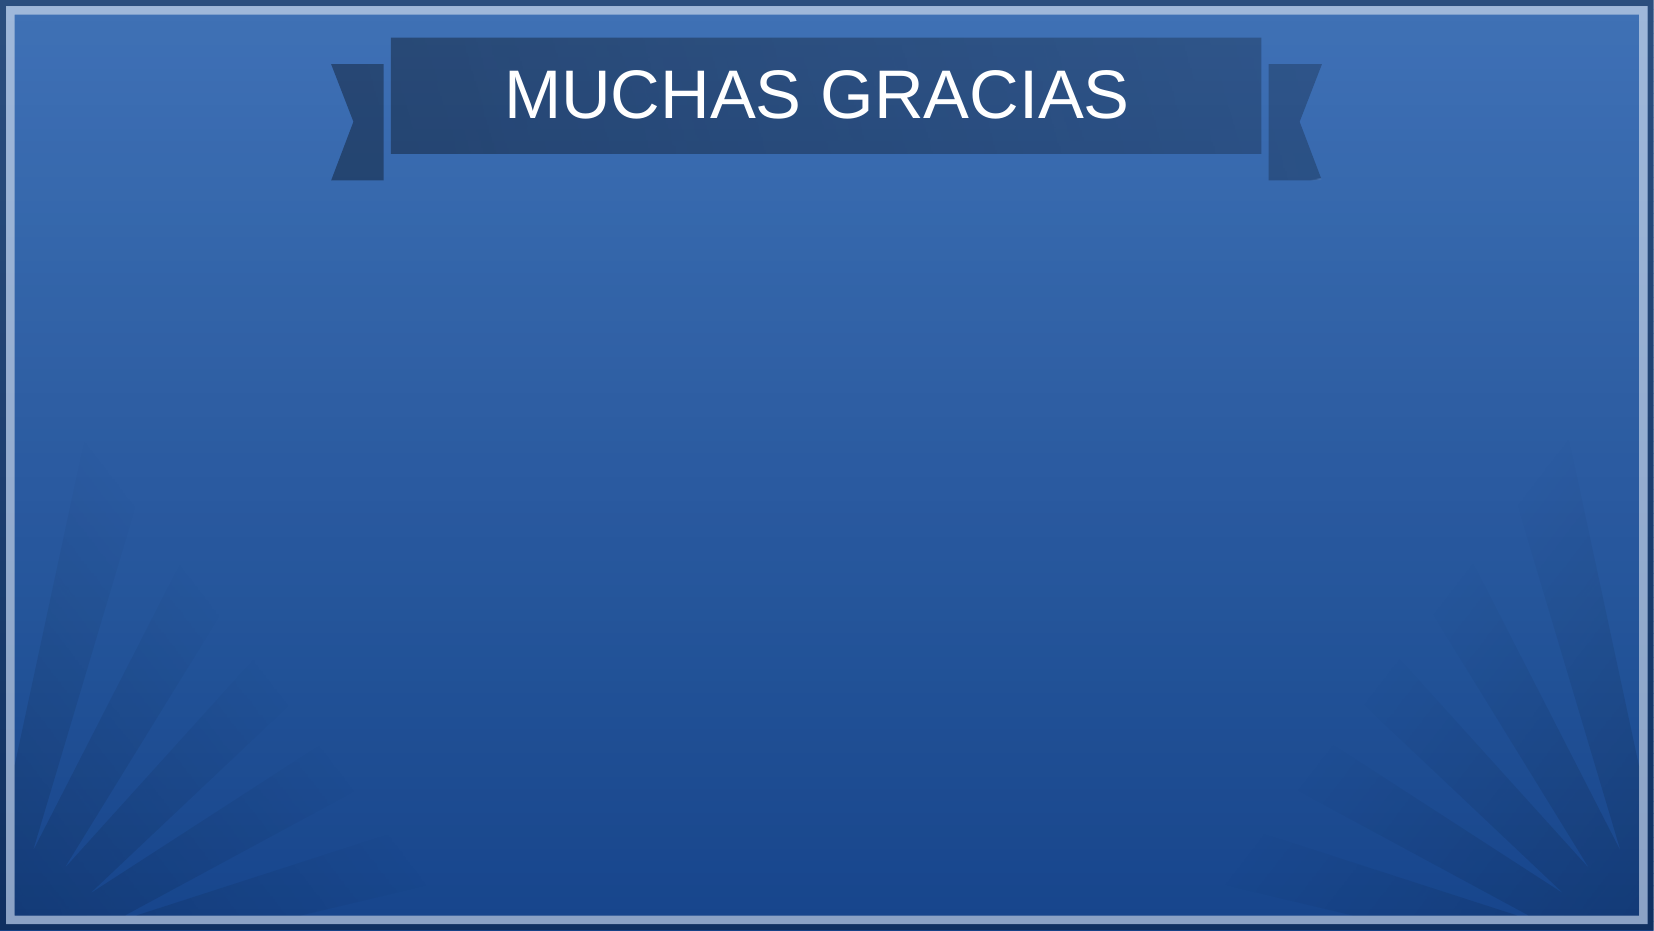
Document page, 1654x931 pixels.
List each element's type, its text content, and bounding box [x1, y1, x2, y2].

title MUCHAS GRACIAS [389, 35, 1264, 154]
